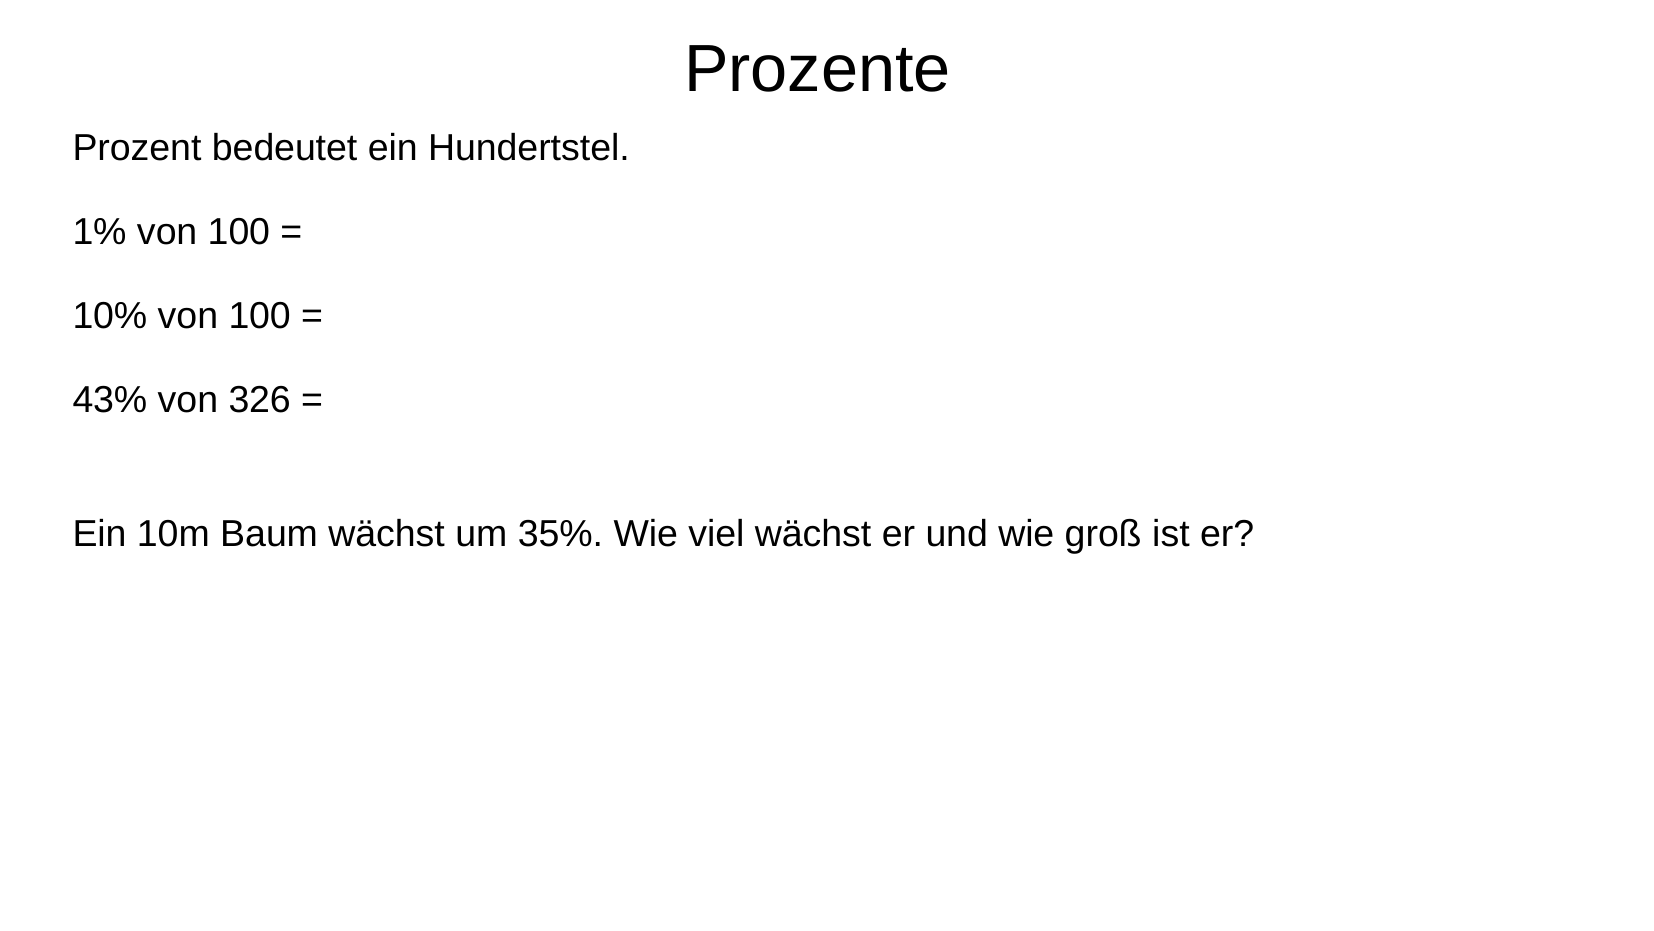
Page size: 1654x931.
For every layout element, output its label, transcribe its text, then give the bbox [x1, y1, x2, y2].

subtitle Prozent bedeutet ein Hundertstel. 1% von 100 = 10% von 100 = 43% von 326 = Ein 10m Baum wächst um 35%. Wie viel wächst er und wie groß ist er? [72, 126, 1561, 666]
title Prozente [82, 15, 1571, 121]
